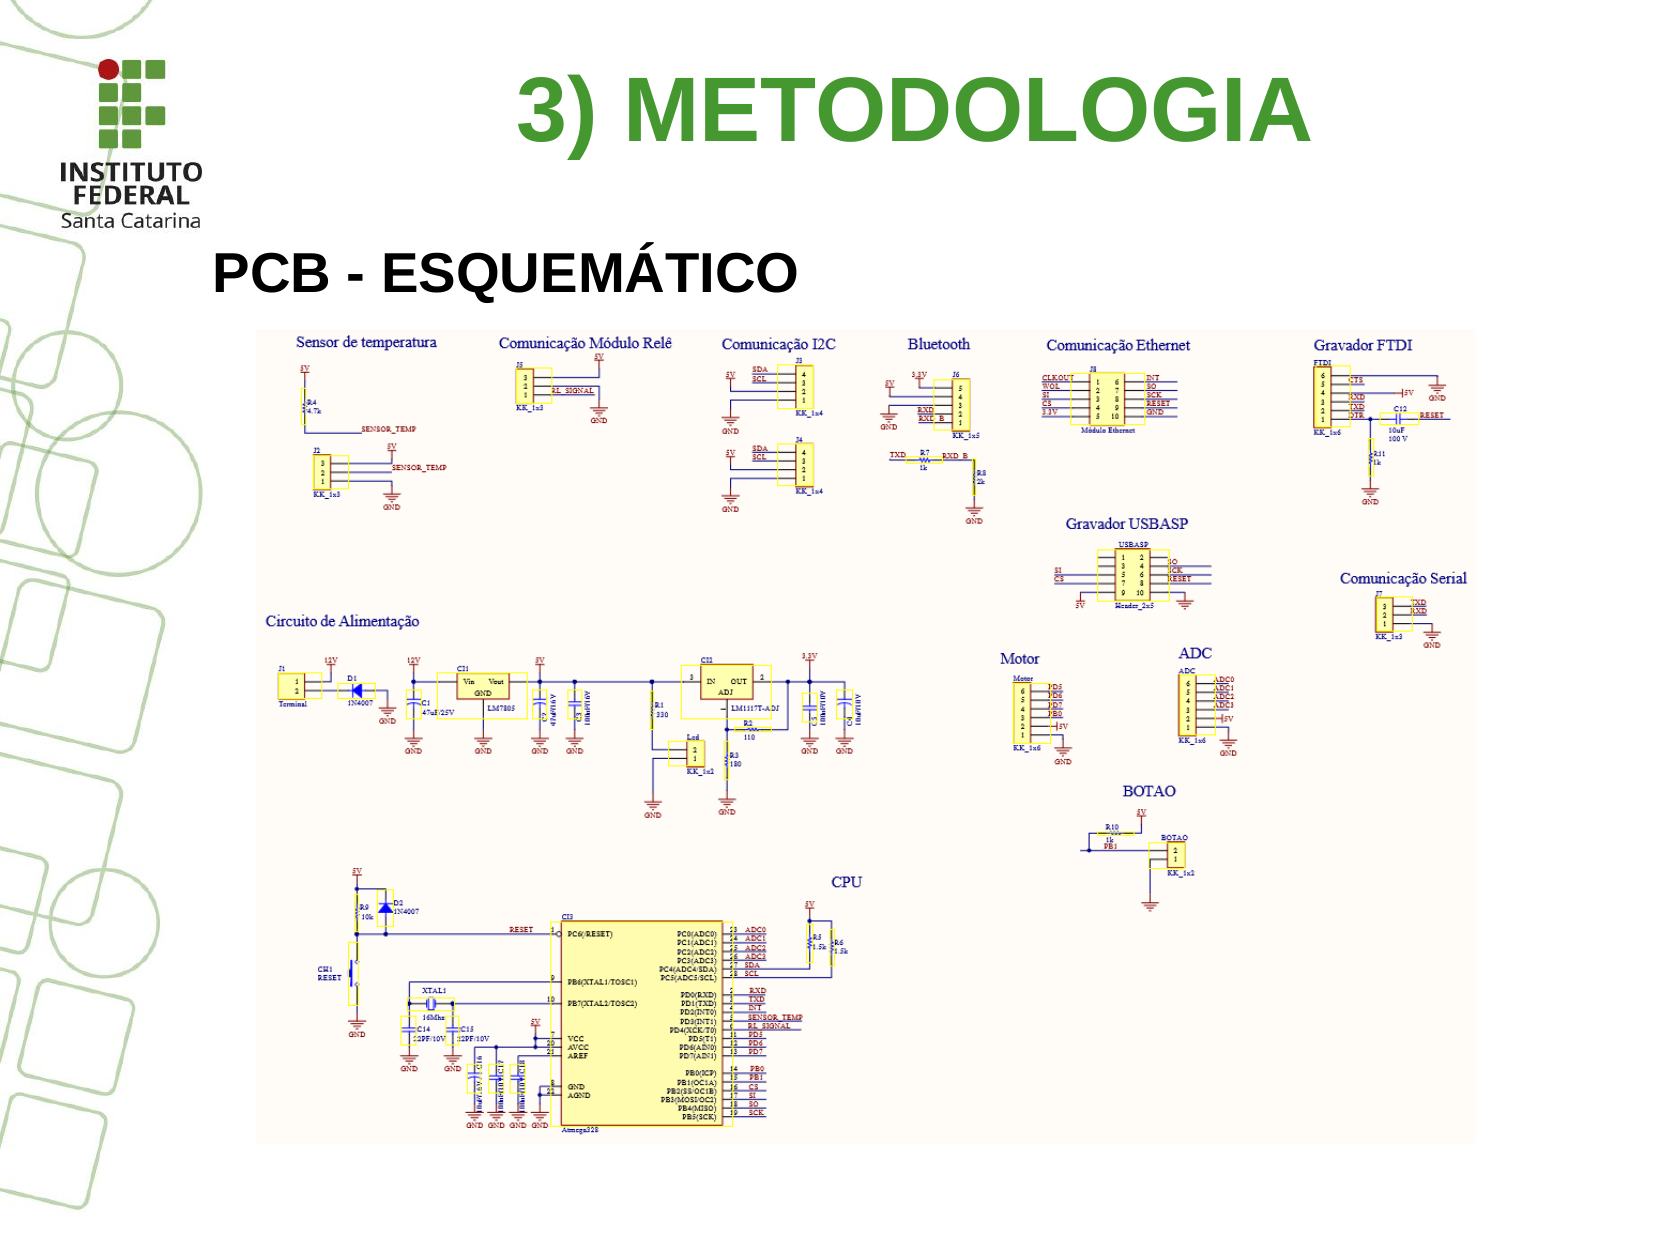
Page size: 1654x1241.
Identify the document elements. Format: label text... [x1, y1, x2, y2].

title 3) METODOLOGIA [259, 1, 1571, 209]
list PCB - ESQUEMÁTICO [212, 186, 1460, 1183]
picture [0, 0, 1654, 1241]
